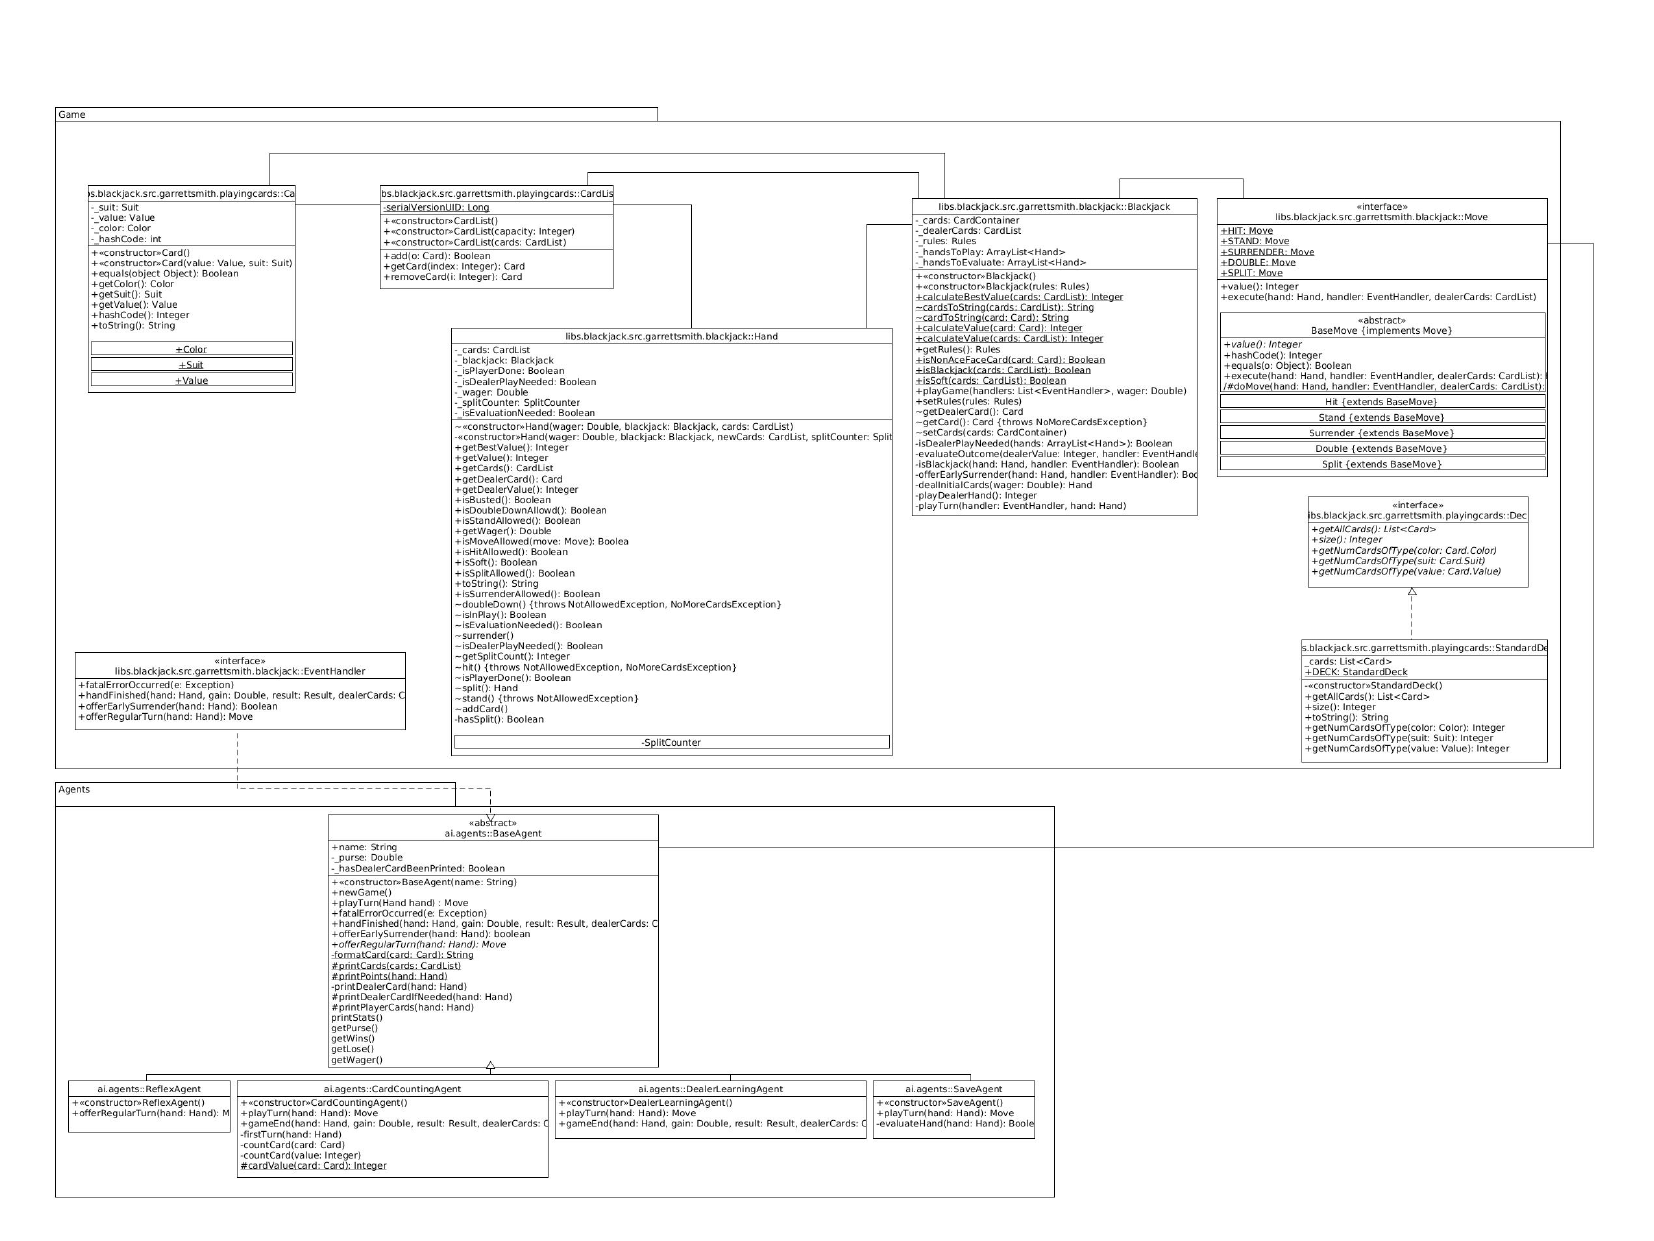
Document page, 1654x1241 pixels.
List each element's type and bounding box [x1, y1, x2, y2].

picture [42, 94, 1619, 1210]
